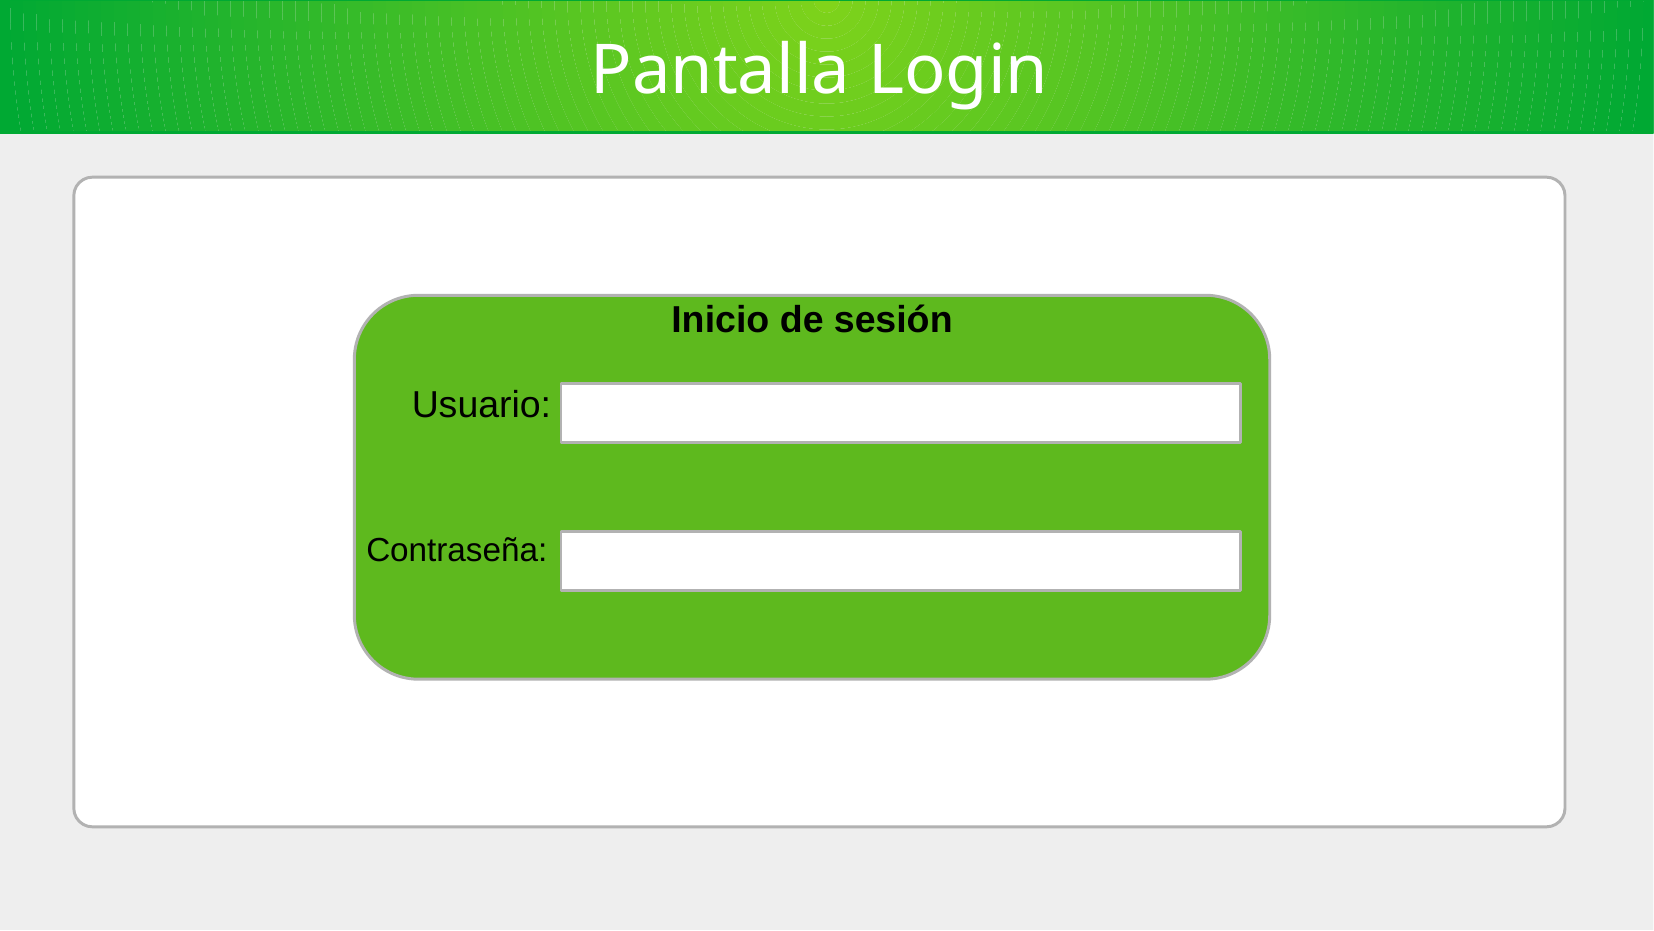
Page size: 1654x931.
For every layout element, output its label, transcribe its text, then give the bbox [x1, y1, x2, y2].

text_box [635, 531, 1241, 591]
text_box [680, 383, 1241, 443]
text_box Inicio de sesión [354, 295, 1270, 680]
text_box Usuario: [398, 383, 680, 443]
text_box Contraseña: [354, 531, 635, 591]
title Pantalla Login [73, 14, 1565, 119]
